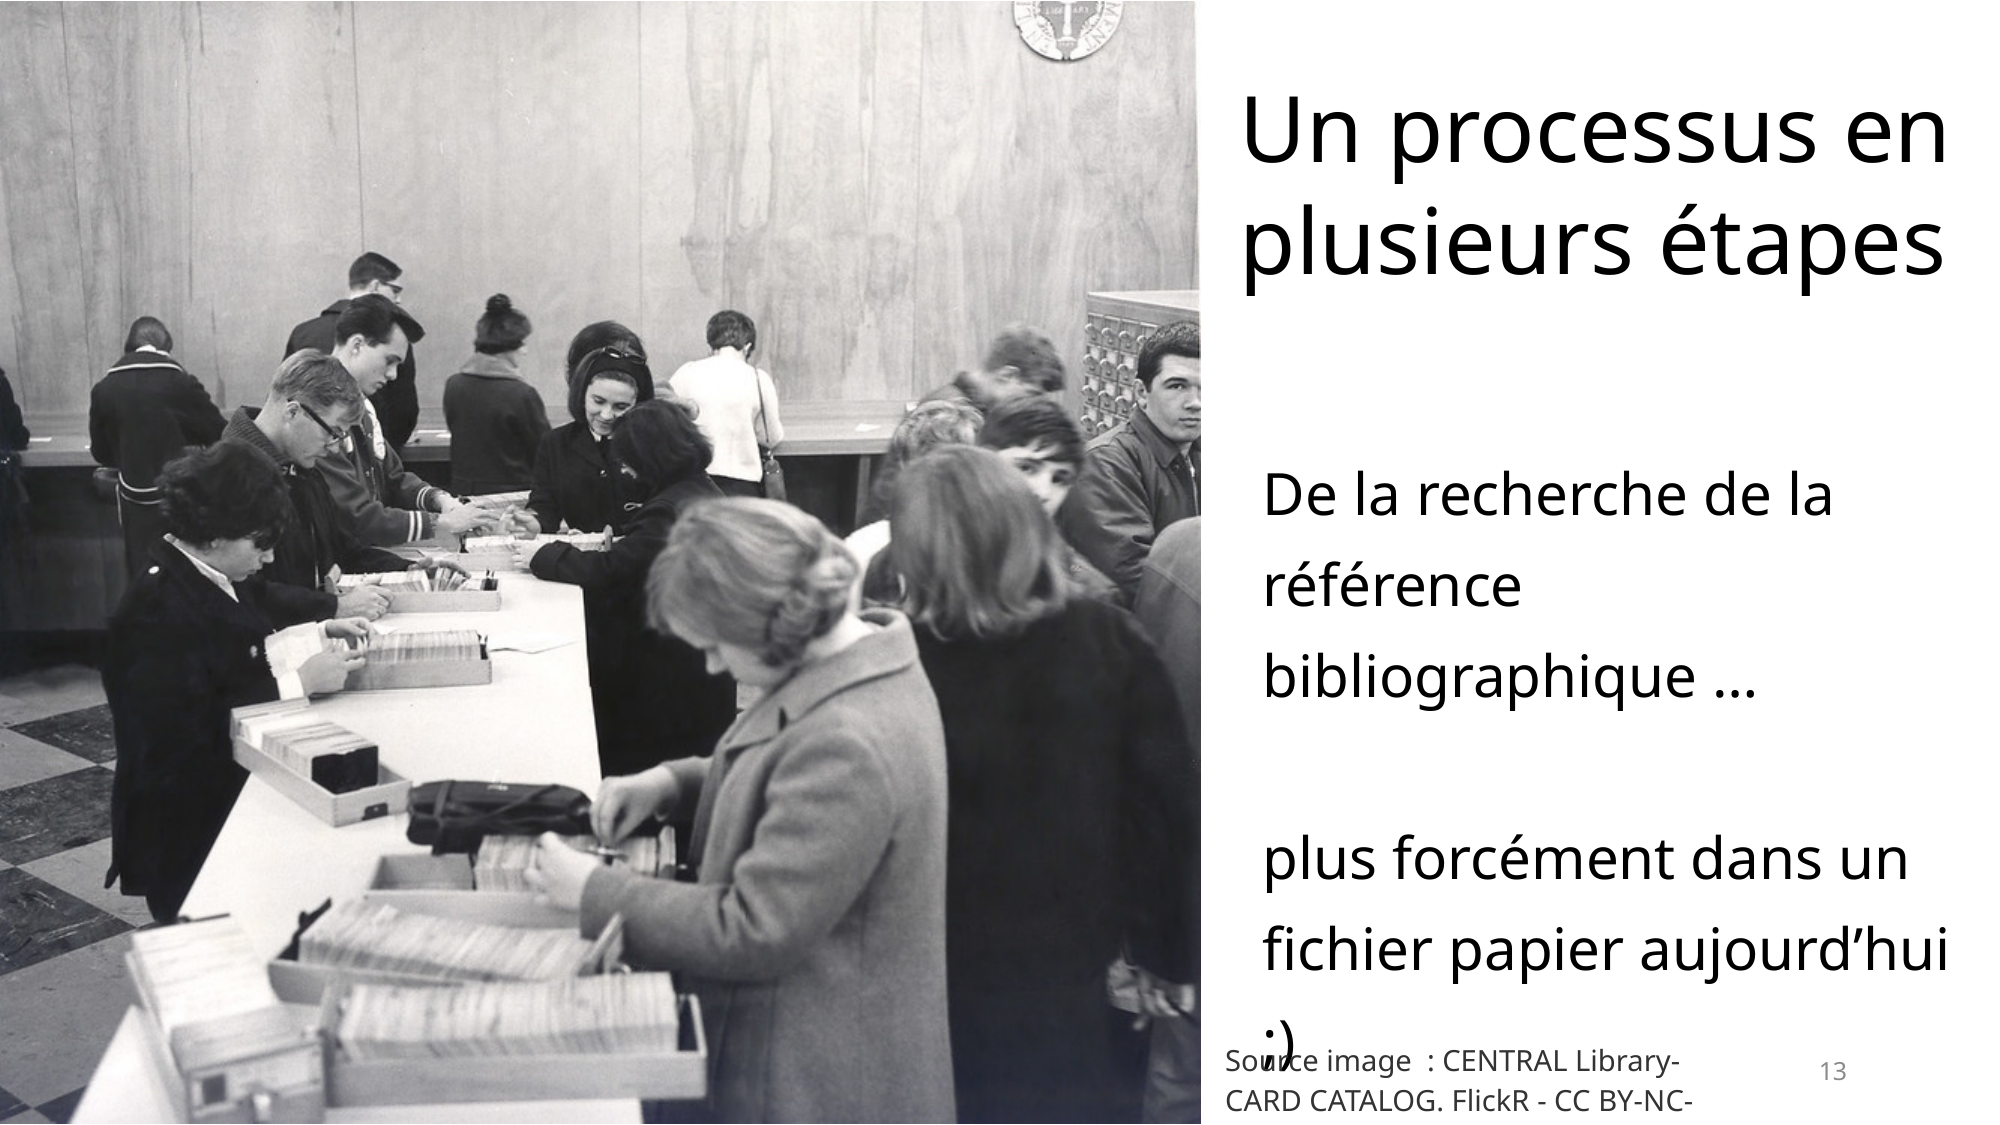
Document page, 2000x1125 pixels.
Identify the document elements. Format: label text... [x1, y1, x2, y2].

text_box De la recherche de la référence bibliographique … plus forcément dans un fichier papier aujourd’hui ;) [1247, 433, 1979, 1078]
picture [0, 1, 1201, 1124]
title Un processus en plusieurs étapes [1240, 0, 2000, 385]
text_box Source image : CENTRAL Library-CARD CATALOG. FlickR - CC BY-NC-ND [1210, 1033, 1742, 1125]
